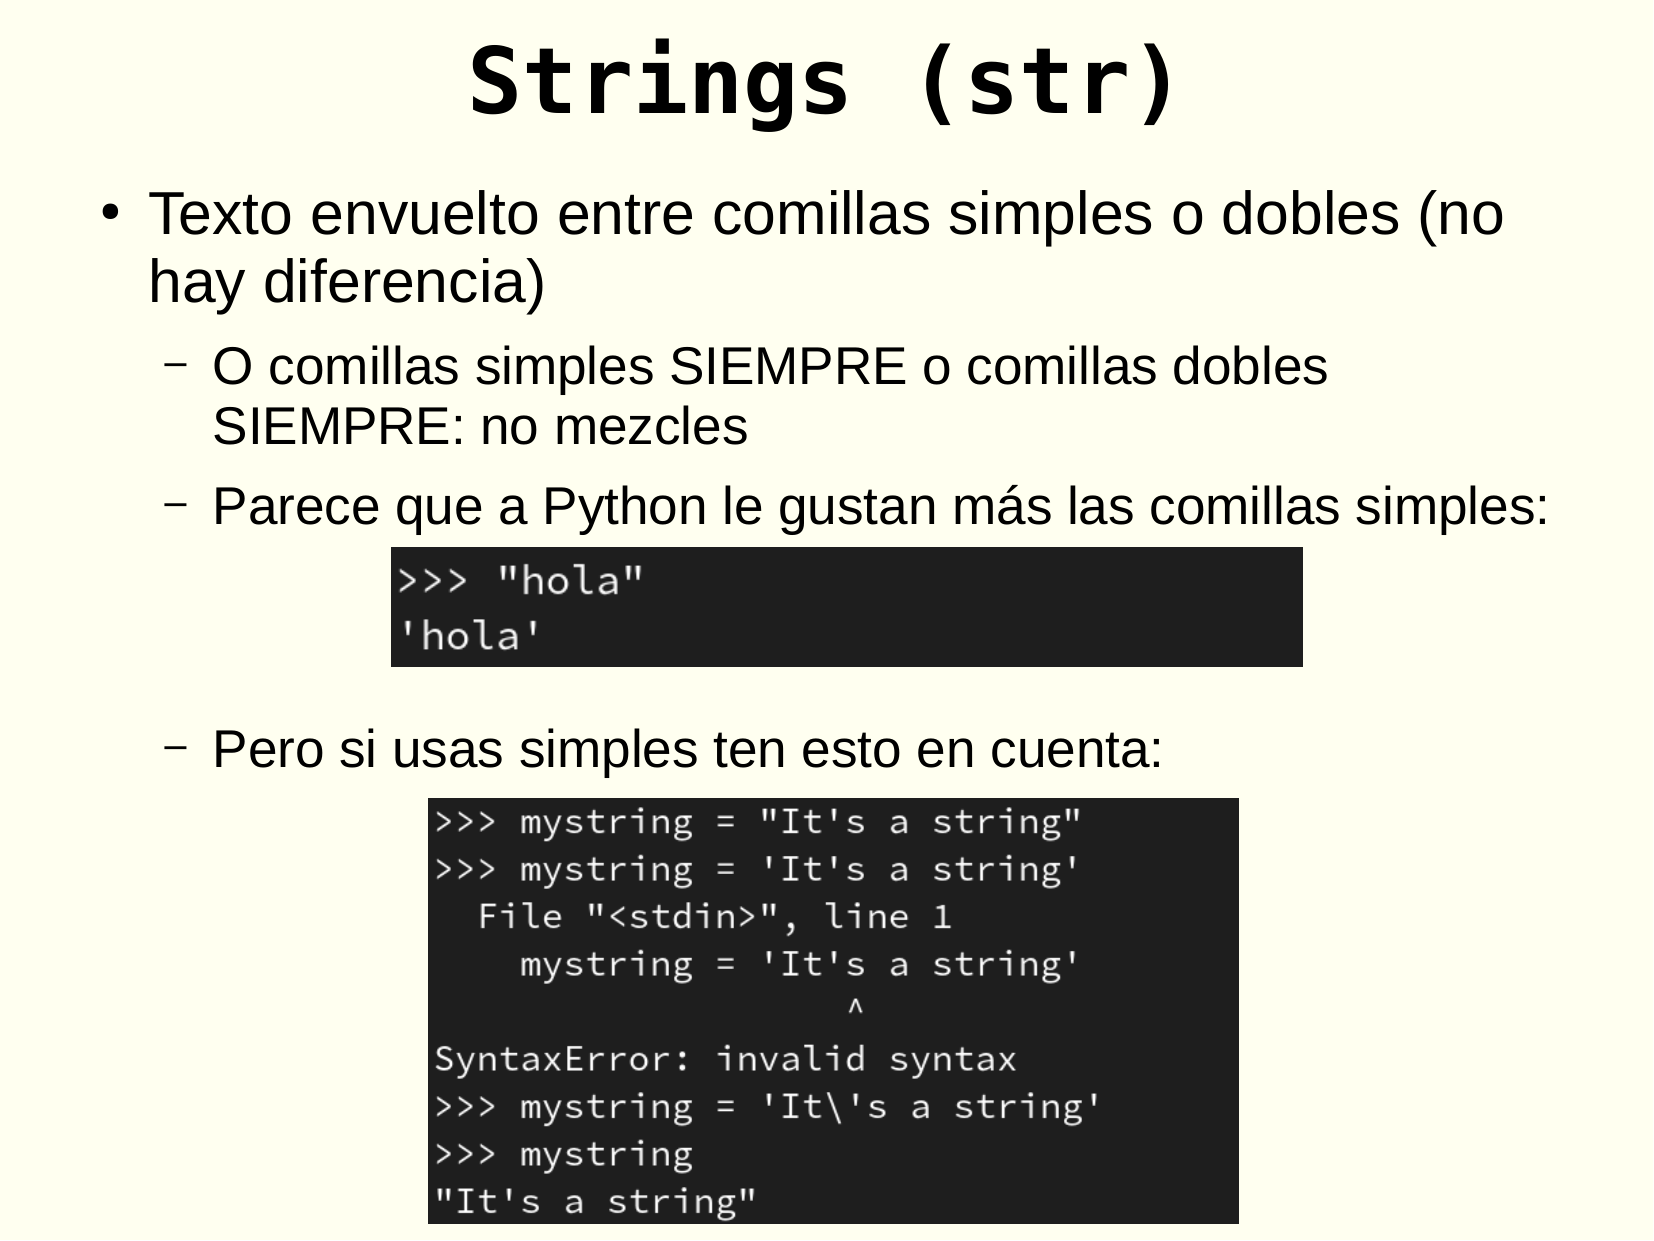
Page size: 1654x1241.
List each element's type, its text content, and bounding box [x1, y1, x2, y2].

list Texto envuelto entre comillas simples o dobles (no hay diferencia) O comillas simples SIEMPRE o comillas dobles SIEMPRE: no mezcles Parece que a Python le gustan más las comillas simples: Pero si usas simples ten esto en cuenta: [83, 179, 1573, 784]
title Strings (str) [82, 2, 1571, 162]
picture [391, 547, 1303, 667]
picture [428, 798, 1239, 1224]
